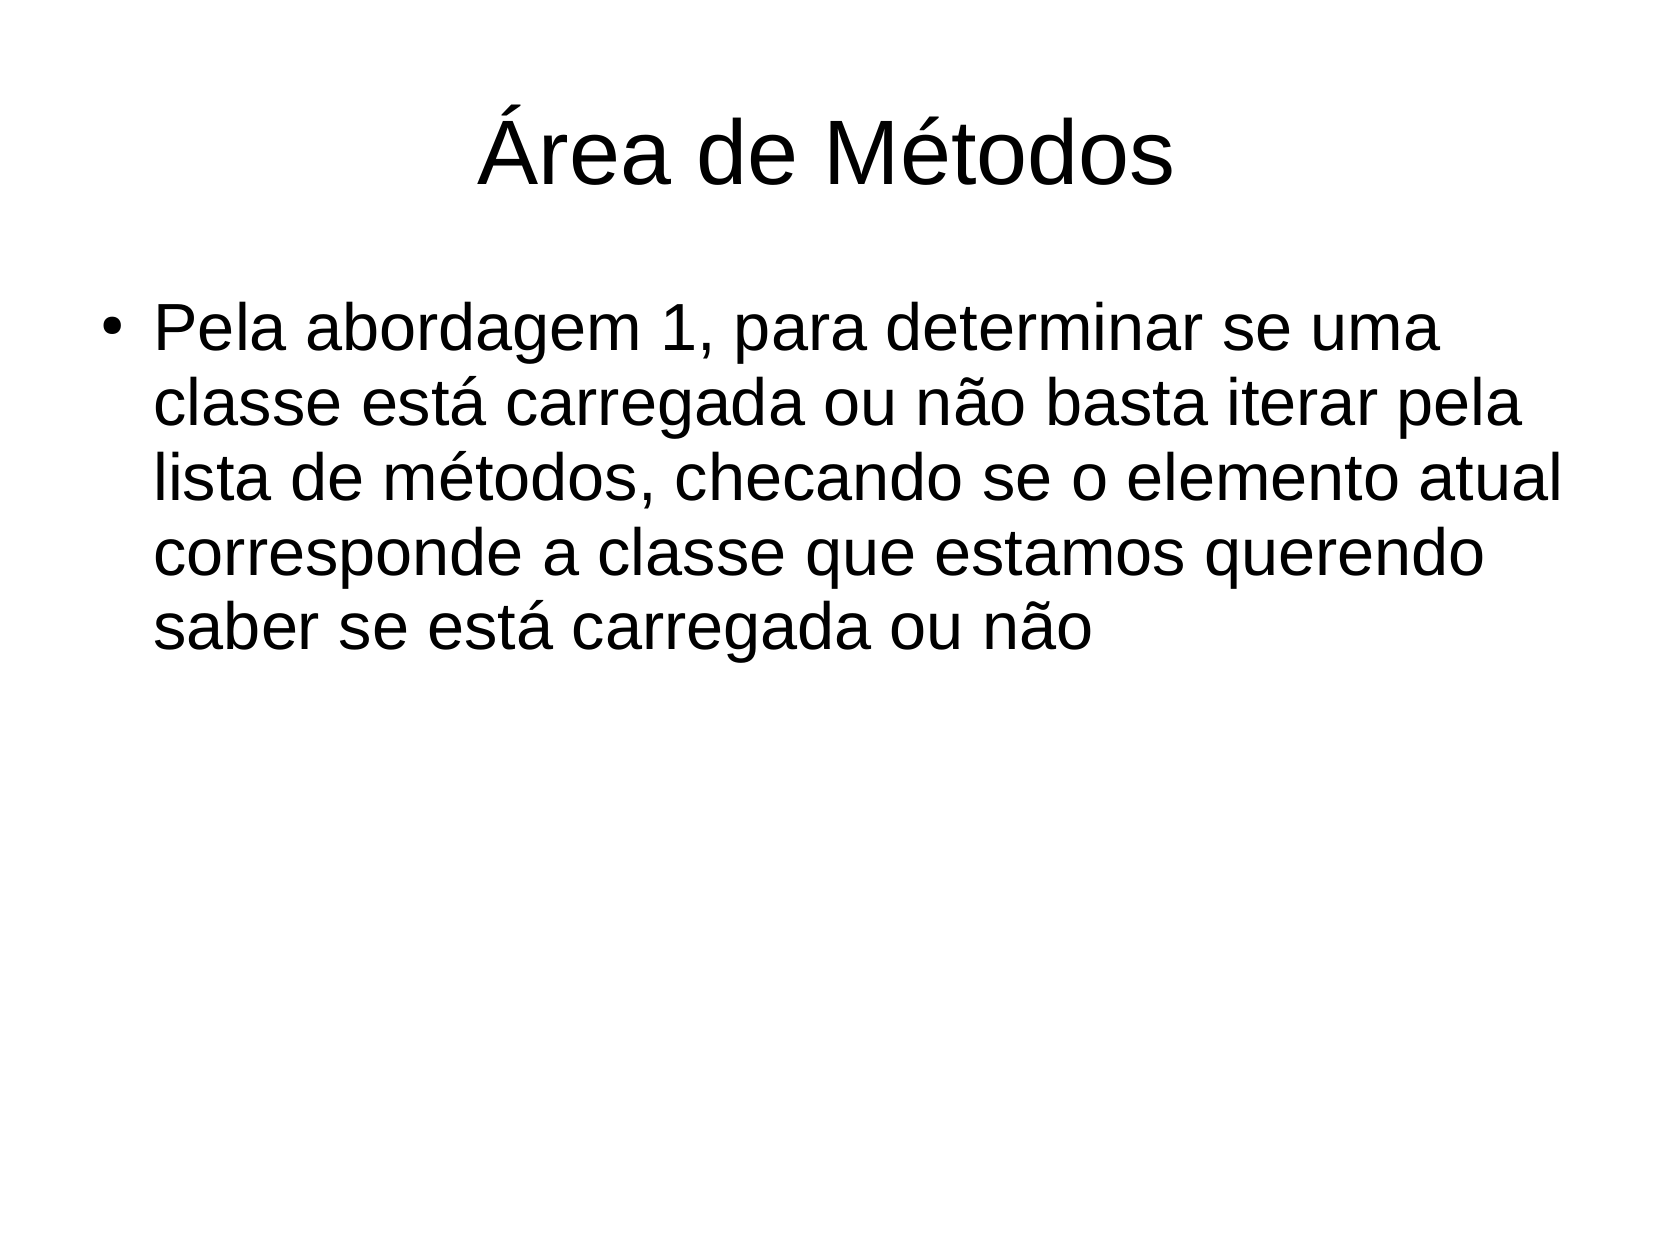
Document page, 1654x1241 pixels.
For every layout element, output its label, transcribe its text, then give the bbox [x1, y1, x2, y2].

list Pela abordagem 1, para determinar se uma classe está carregada ou não basta iterar pela lista de métodos, checando se o elemento atual corresponde a classe que estamos querendo saber se está carregada ou não [82, 290, 1571, 1010]
title Área de Métodos [82, 49, 1571, 257]
